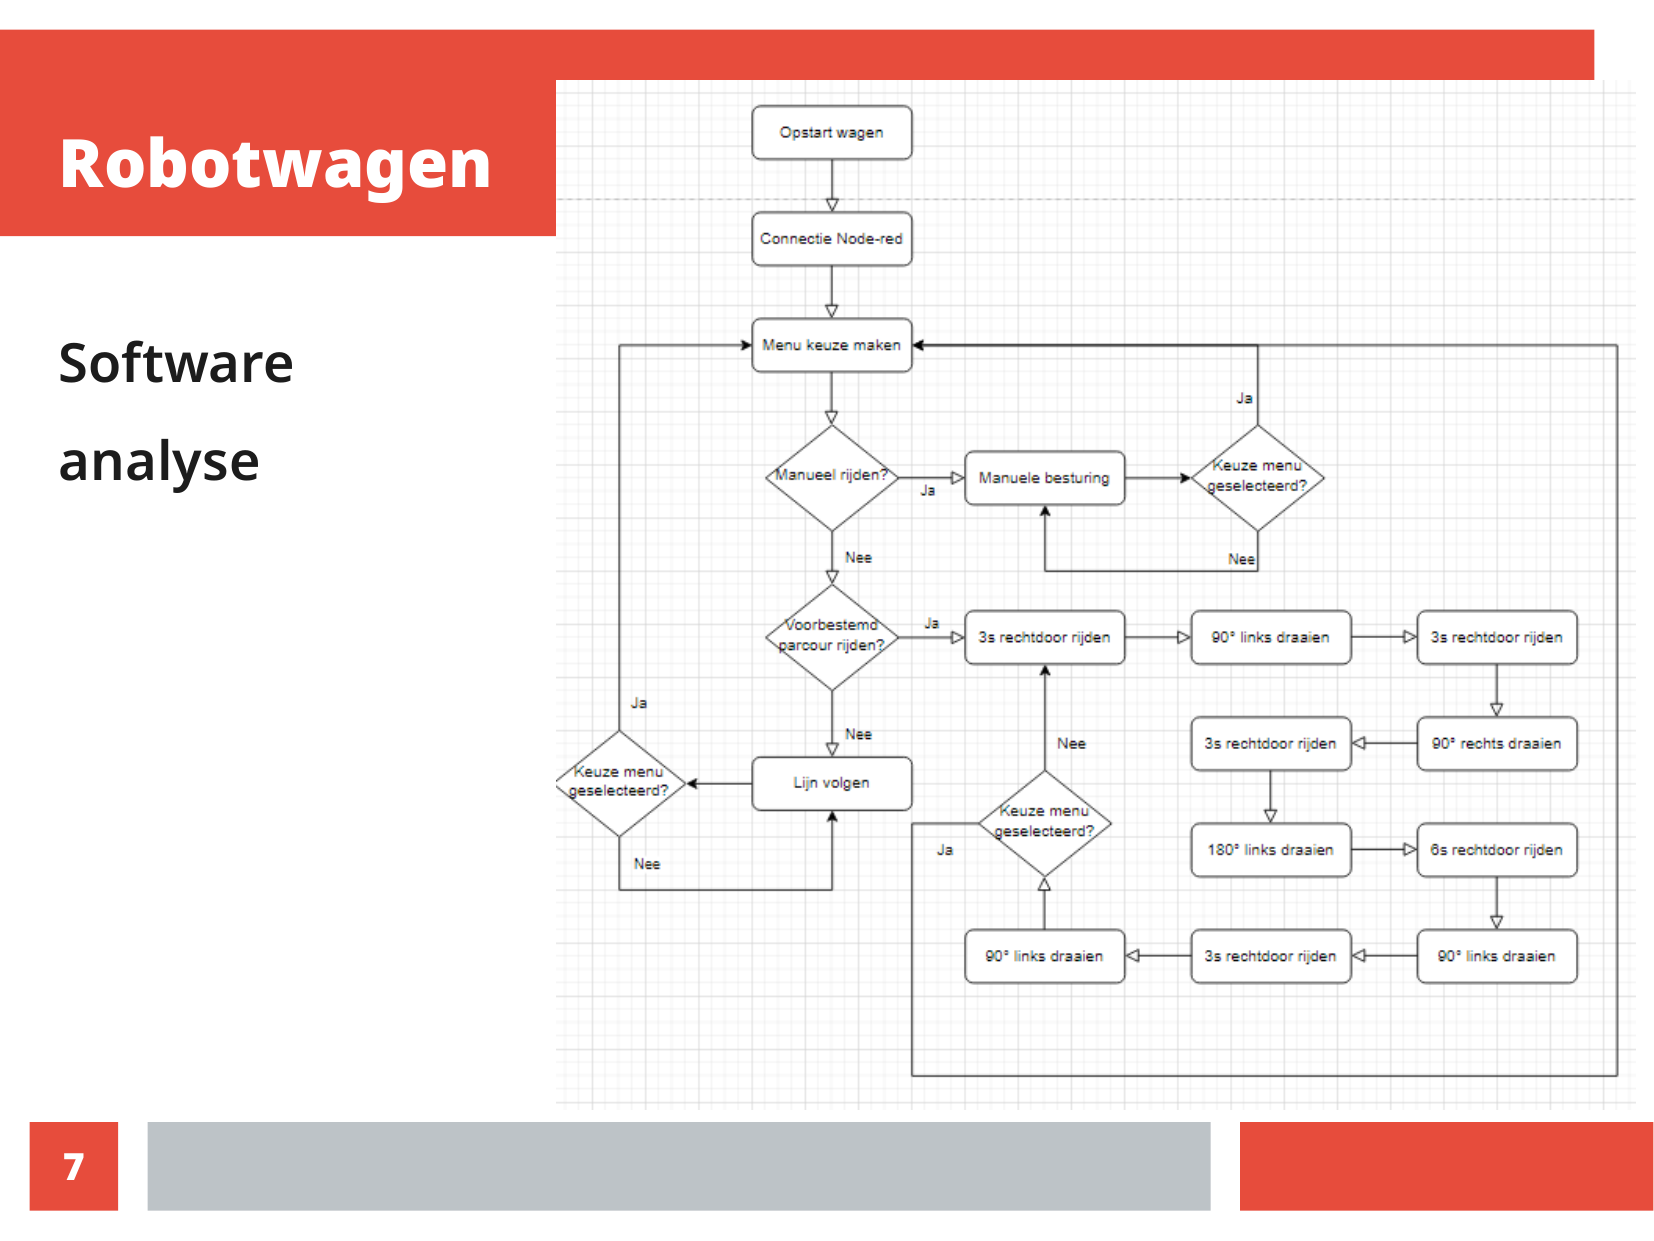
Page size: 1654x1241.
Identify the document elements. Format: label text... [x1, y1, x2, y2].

picture [556, 80, 1636, 1111]
list Software analyse [59, 324, 556, 1093]
title Robotwagen [59, 59, 1595, 207]
